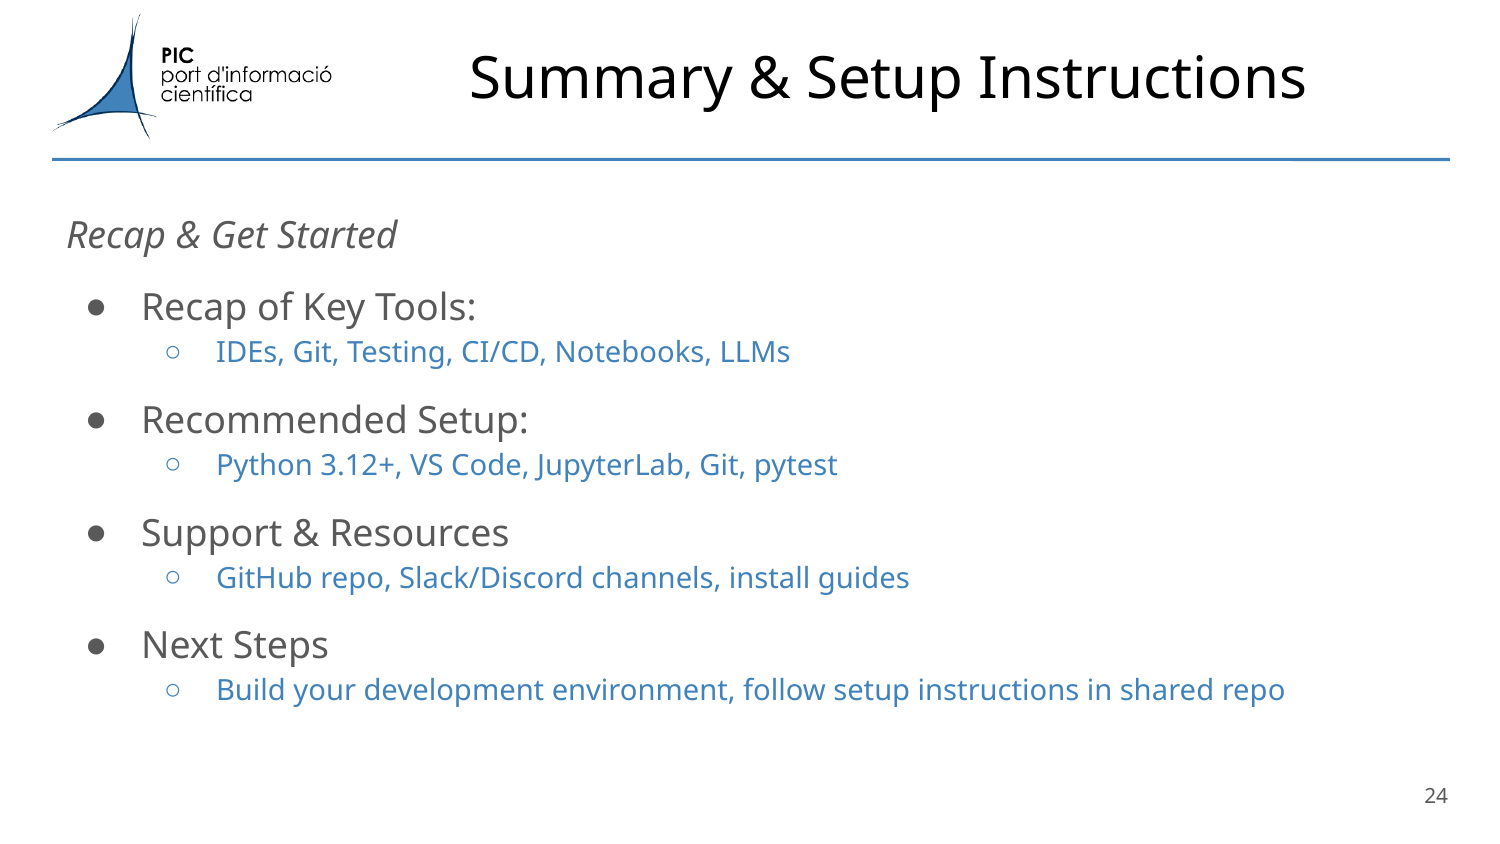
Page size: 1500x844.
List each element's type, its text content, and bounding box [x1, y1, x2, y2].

picture [50, 10, 327, 141]
title Summary & Setup Instructions [327, 10, 1449, 141]
list Recap & Get Started Recap of Key Tools: IDEs, Git, Testing, CI/CD, Notebooks, LLMs Recommended Setup: Python 3.12+, VS Code, JupyterLab, Git, pytest Support & Resources GitHub repo, Slack/Discord channels, install guides Next Steps Build your development environment, follow setup instructions in shared repo [51, 189, 1449, 750]
slide_number 1 [1372, 764, 1463, 830]
